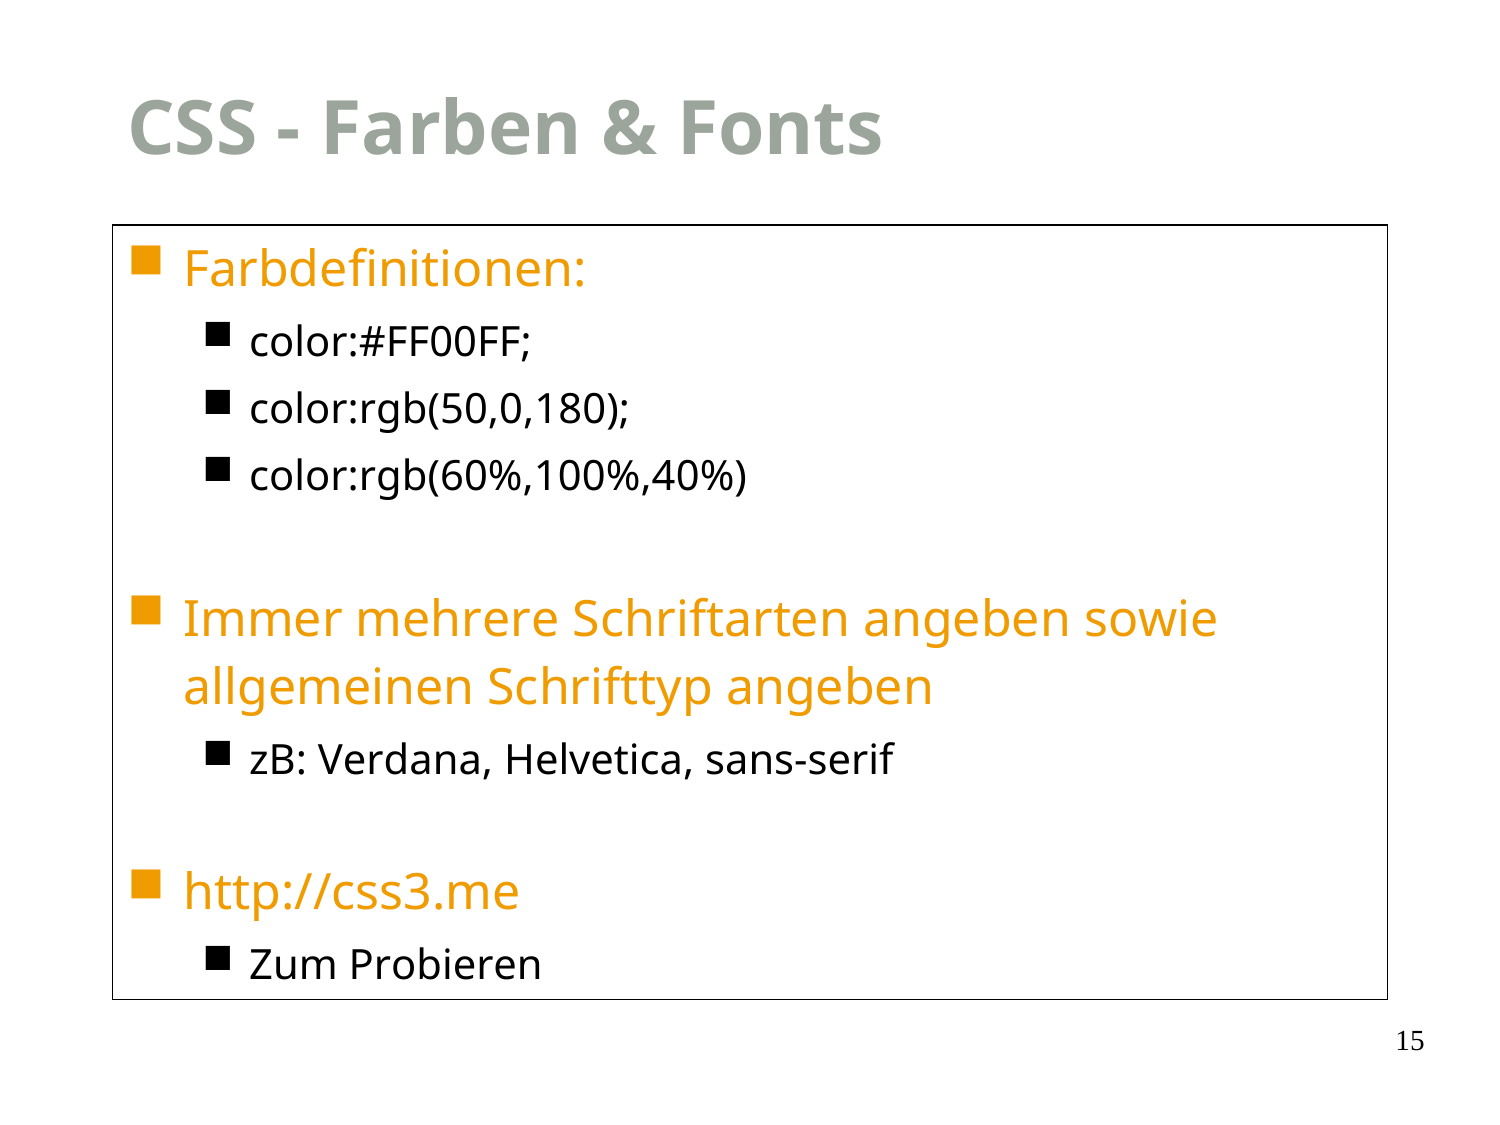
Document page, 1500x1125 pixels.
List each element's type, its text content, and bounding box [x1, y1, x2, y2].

title CSS - Farben & Fonts [112, 71, 1388, 179]
list Farbdefinitionen: color:#FF00FF; color:rgb(50,0,180); color:rgb(60%,100%,40%) Immer mehrere Schriftarten angeben sowie allgemeinen Schrifttyp angeben zB: Verdana, Helvetica, sans-serif http://css3.me Zum Probieren [112, 224, 1388, 988]
